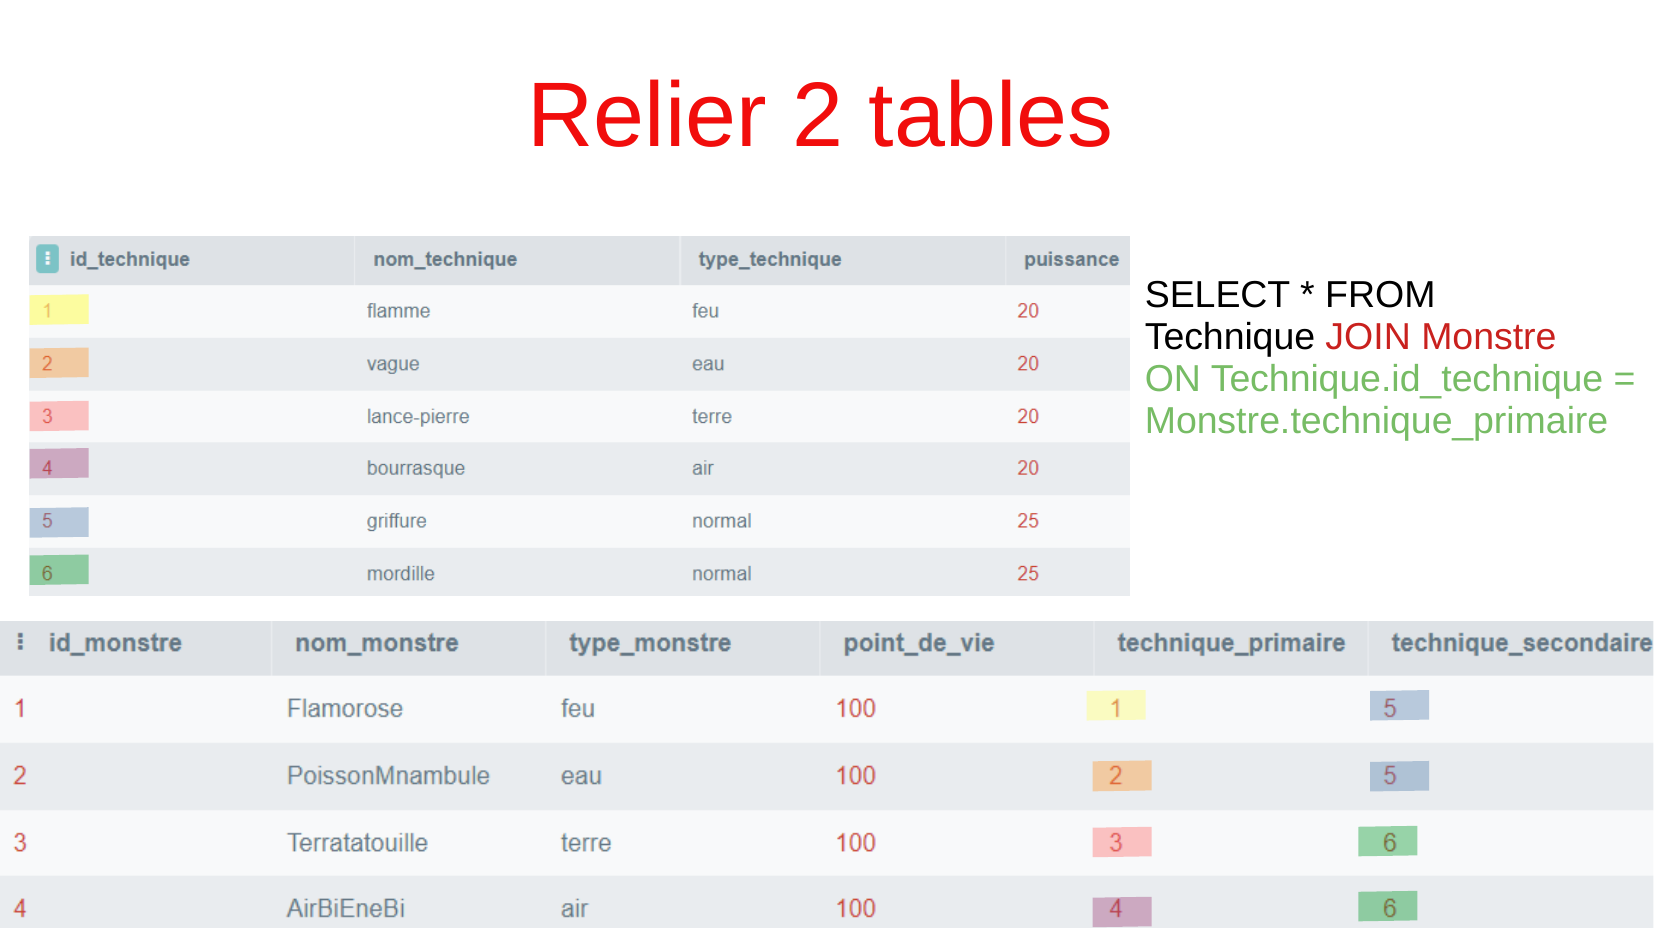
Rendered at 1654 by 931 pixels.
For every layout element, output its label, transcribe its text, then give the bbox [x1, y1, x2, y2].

text_box [1358, 825, 1418, 857]
text_box [29, 554, 89, 586]
text_box [1370, 690, 1430, 721]
text_box [29, 448, 89, 479]
text_box [1092, 760, 1152, 792]
text_box [29, 400, 89, 432]
text_box [1092, 896, 1152, 928]
picture [29, 236, 1130, 596]
text_box SELECT * FROM Technique JOIN Monstre ON Technique.id_technique = Monstre.technique_primaire [1129, 265, 1654, 502]
title Relier 2 tables [76, 37, 1566, 193]
text_box [29, 347, 89, 379]
text_box [1370, 760, 1430, 792]
text_box [1358, 890, 1418, 922]
text_box [1086, 690, 1146, 721]
text_box [29, 507, 89, 538]
text_box [1092, 826, 1152, 858]
text_box [29, 294, 89, 325]
picture [0, 621, 1654, 928]
